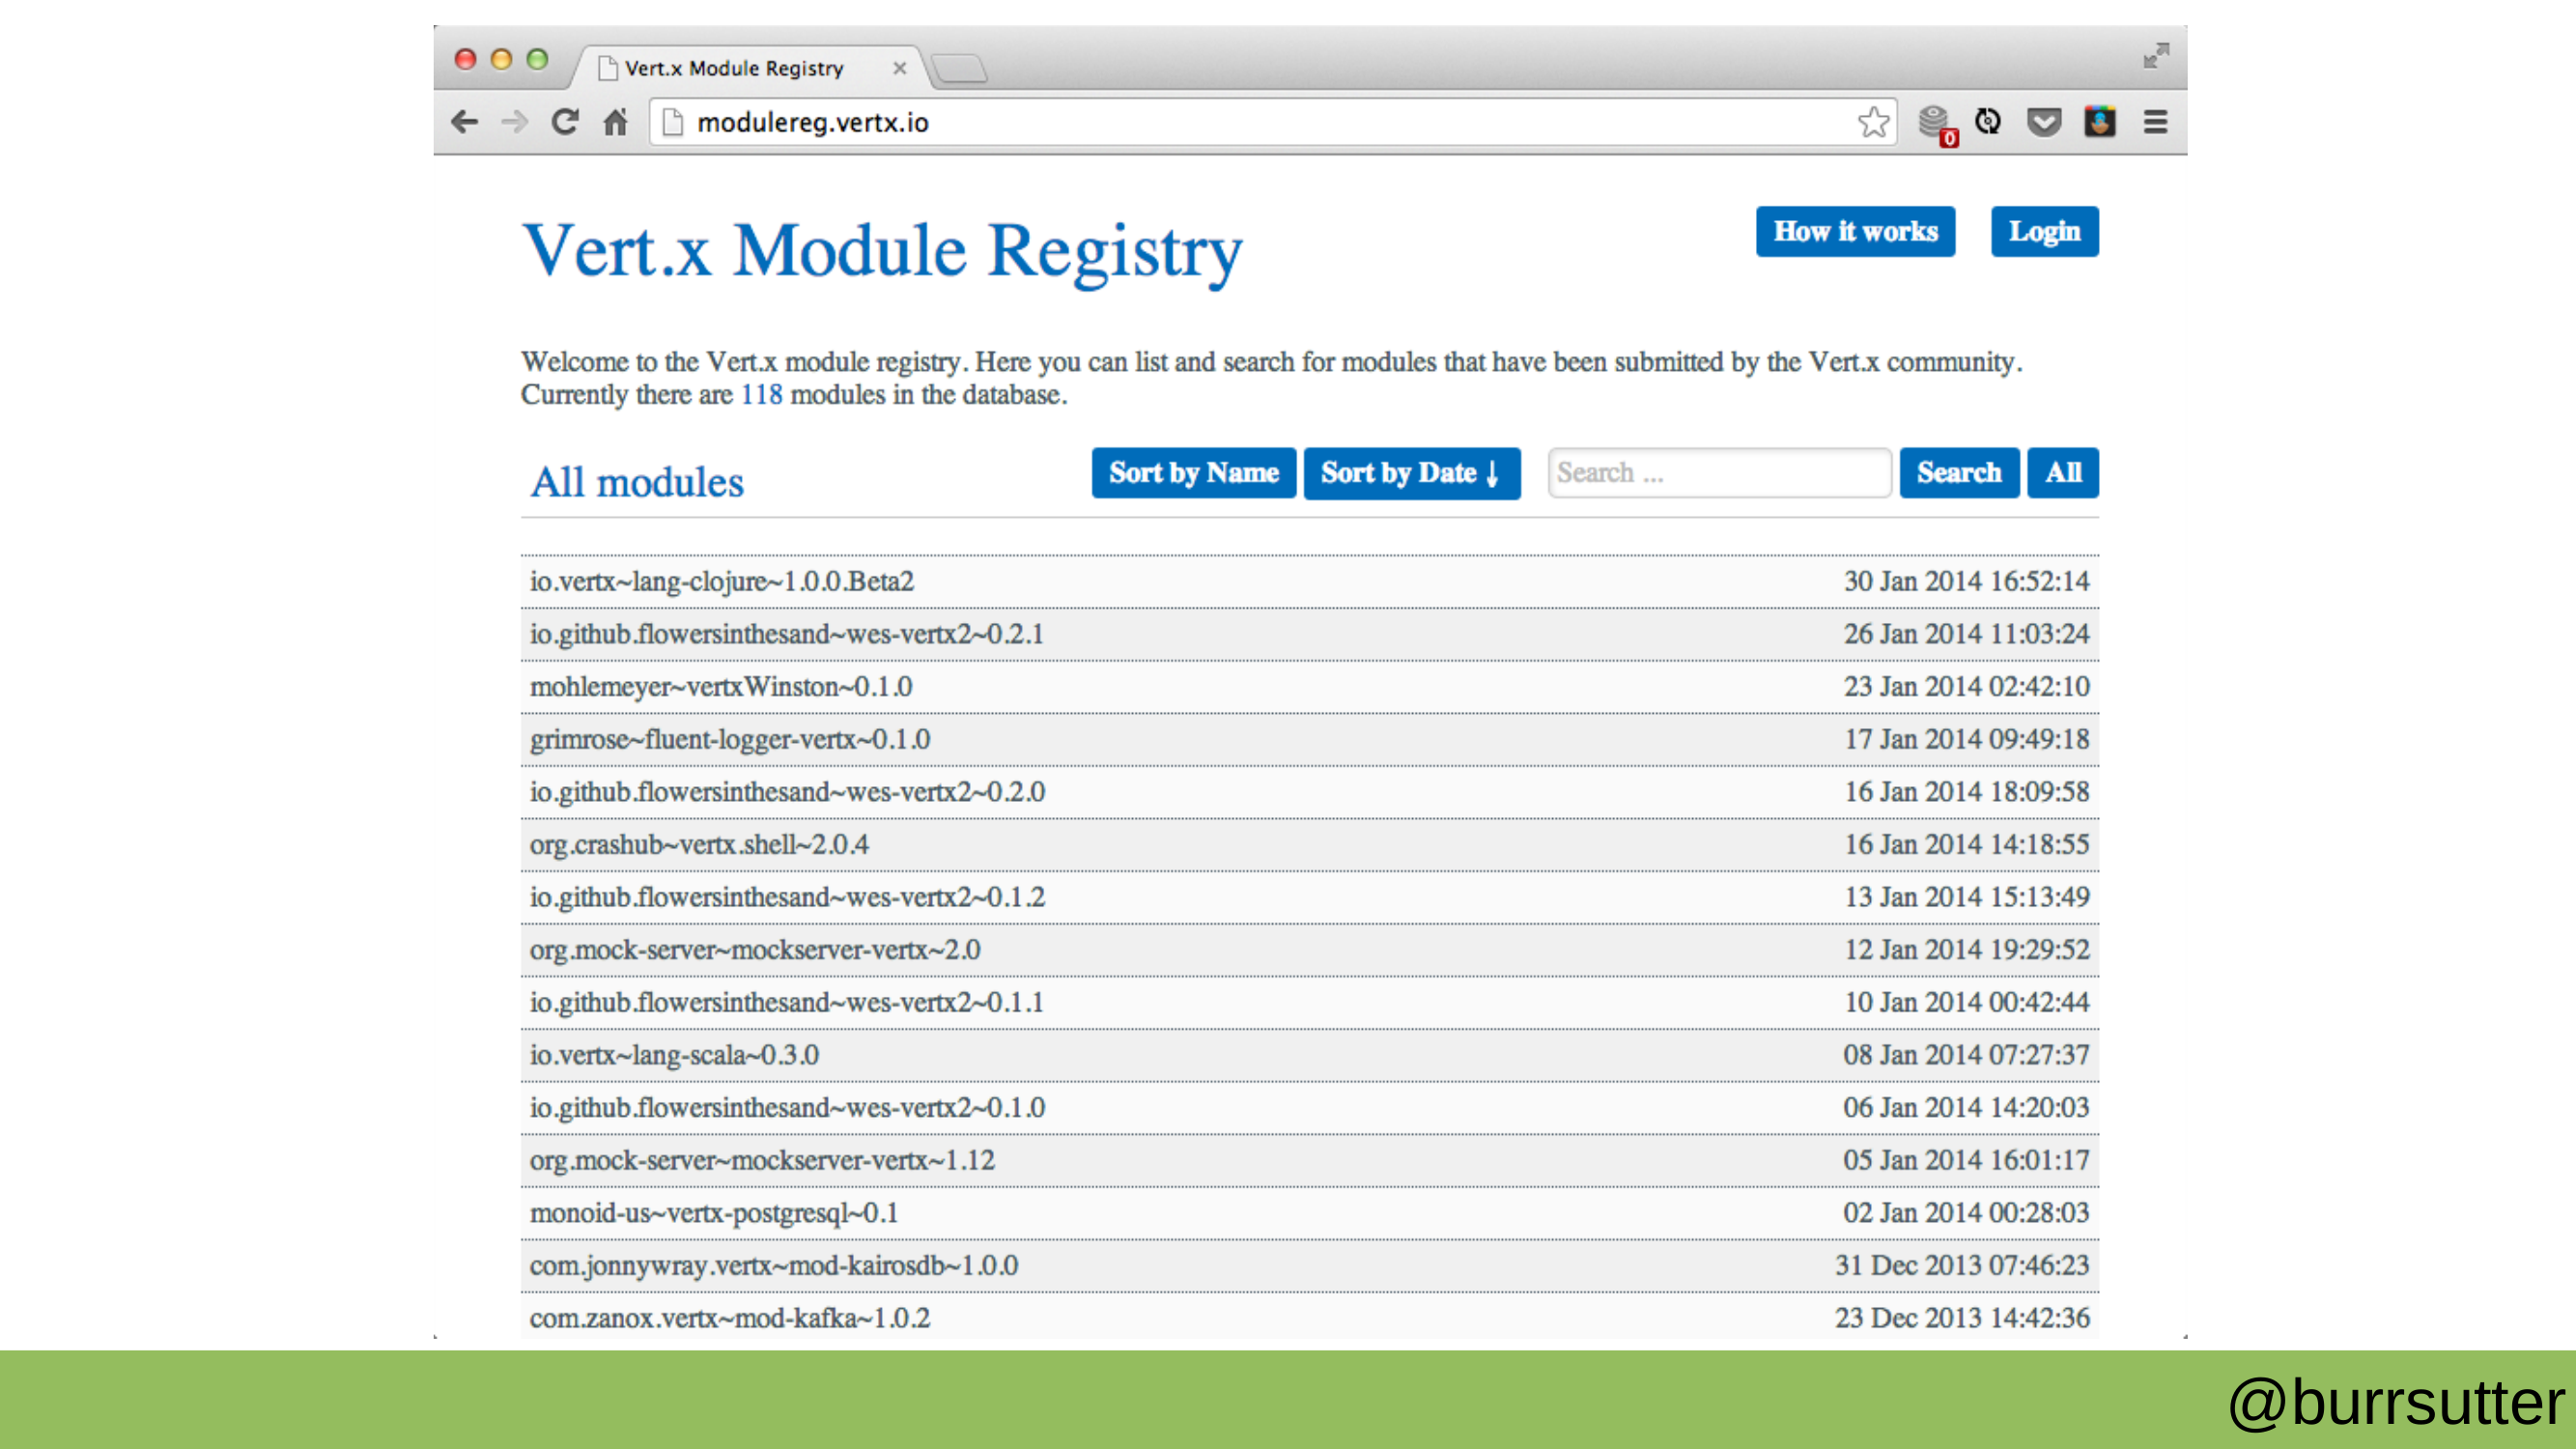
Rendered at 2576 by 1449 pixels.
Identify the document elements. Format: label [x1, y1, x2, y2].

picture [434, 25, 2188, 1339]
